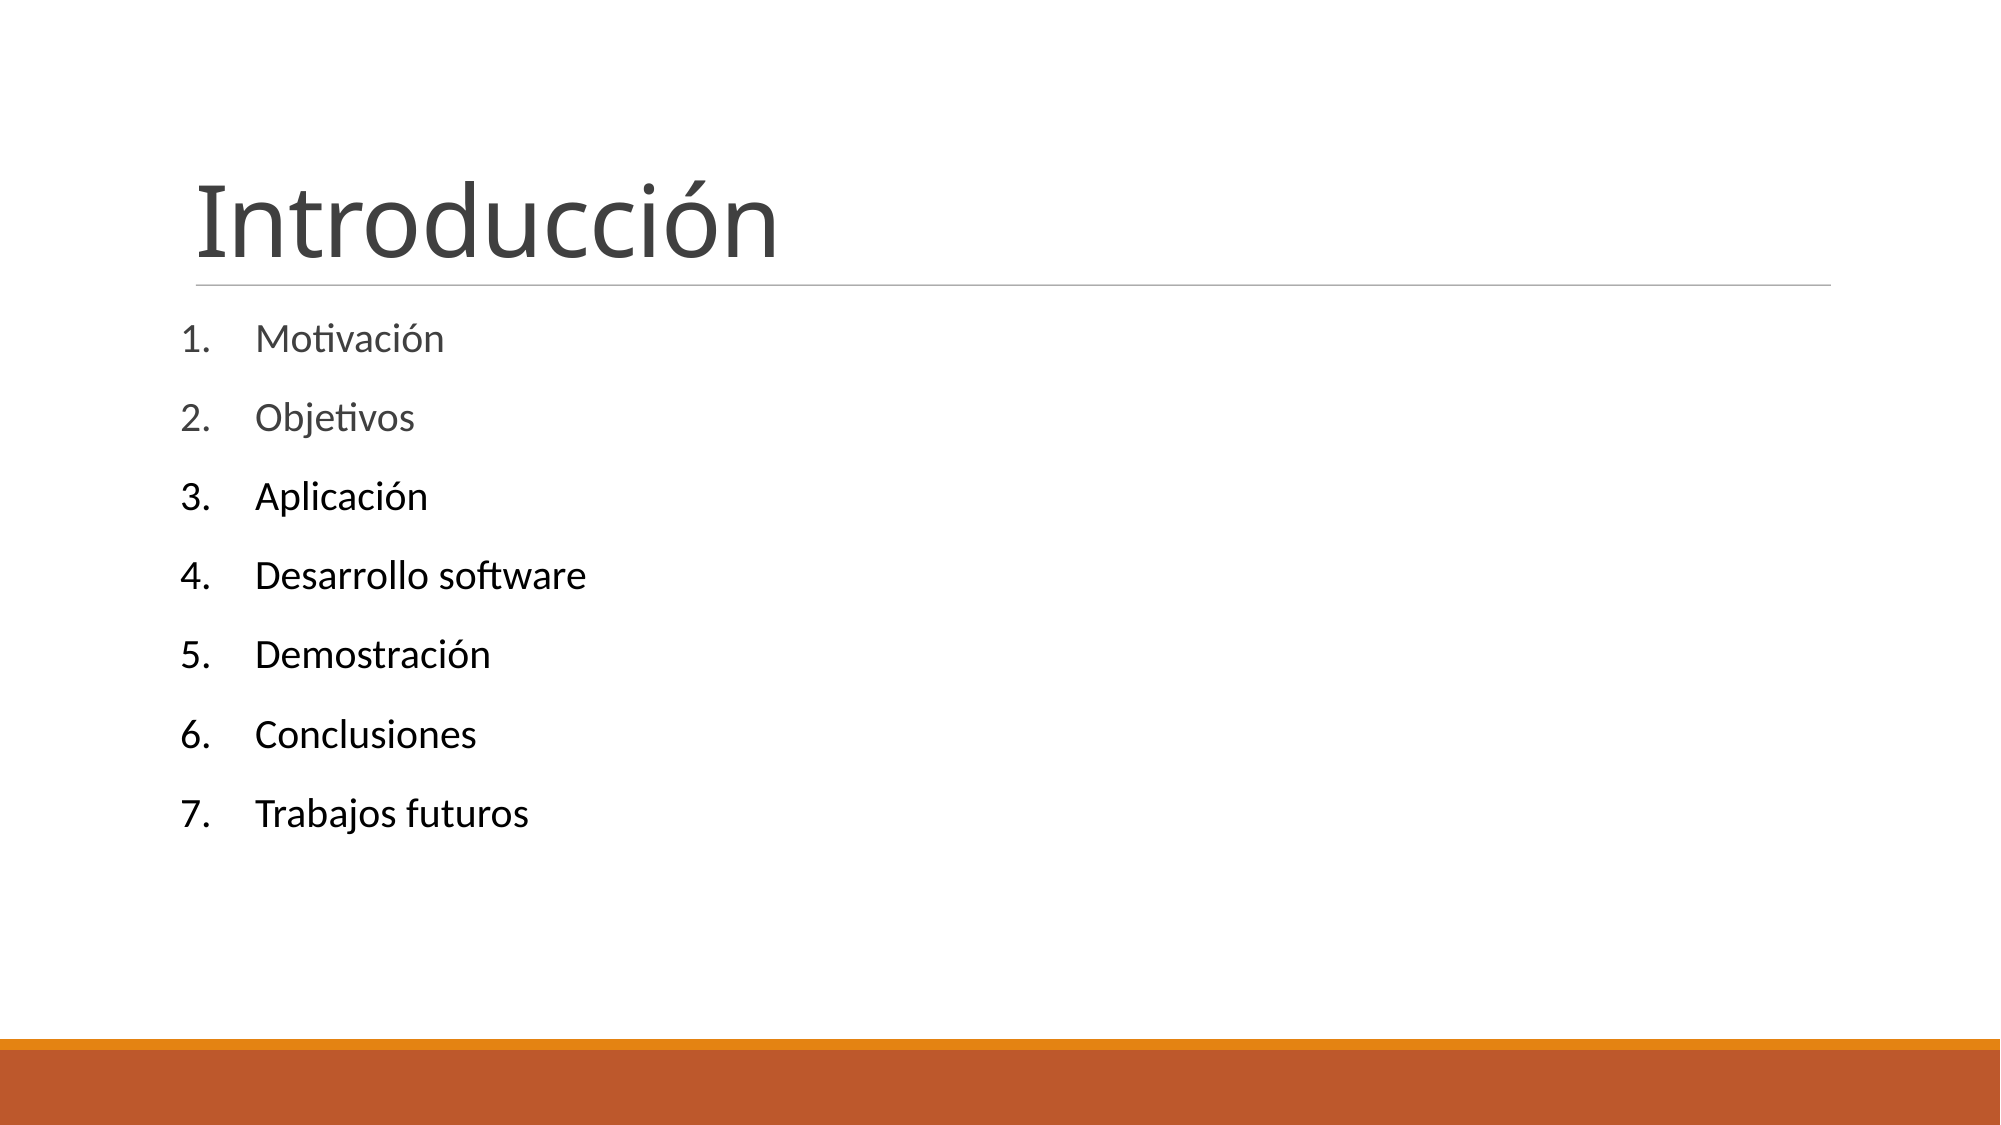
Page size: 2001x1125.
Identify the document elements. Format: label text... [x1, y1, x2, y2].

list Motivación Objetivos Aplicación Desarrollo software Demostración Conclusiones Trabajos futuros [180, 302, 1830, 963]
title Introducción [180, 47, 1830, 285]
